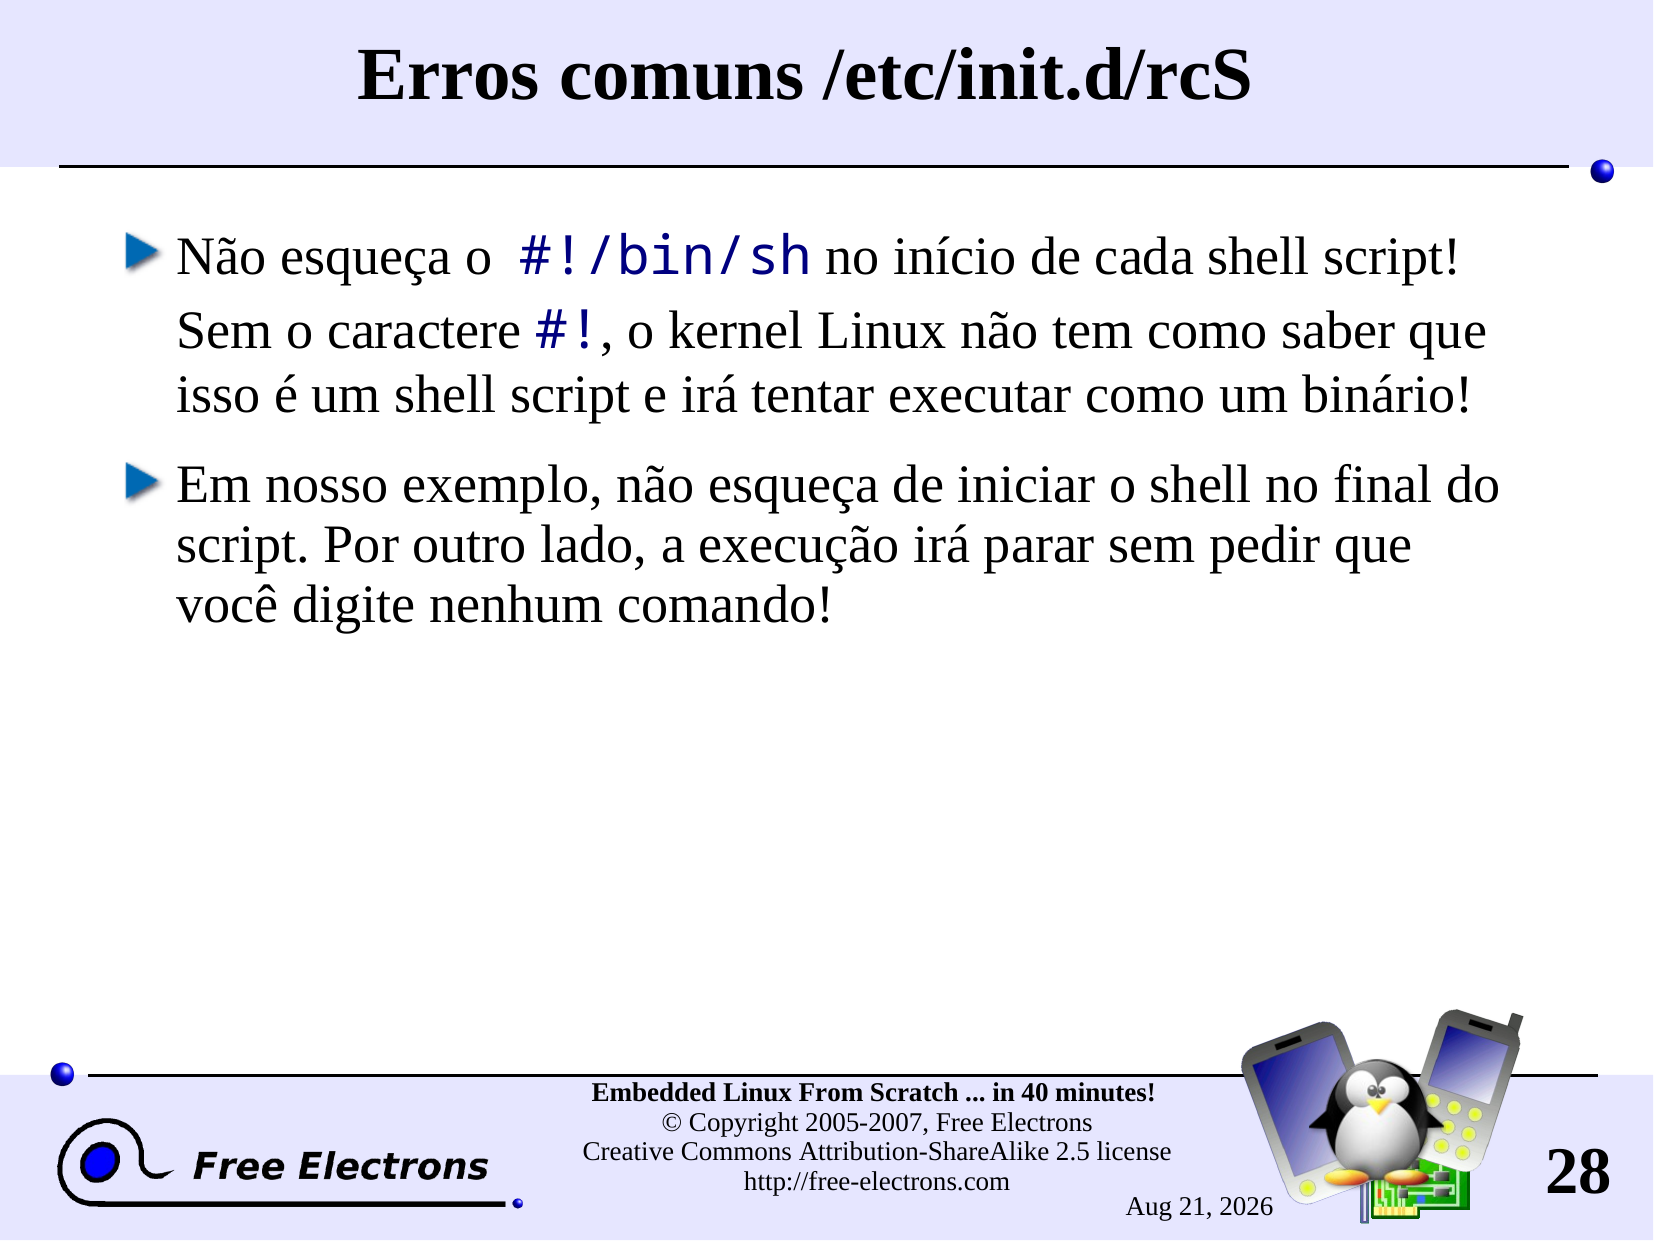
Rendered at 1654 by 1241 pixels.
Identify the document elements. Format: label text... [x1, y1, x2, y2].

picture [1225, 983, 1538, 1241]
picture [50, 1107, 527, 1216]
list Não esqueça o #!/bin/sh no início de cada shell script! Sem o caractere #!, o kernel Linux não tem como saber que isso é um shell script e irá tentar executar como um binário! Em nosso exemplo, não esqueça de iniciar o shell no final do script. Por outro lado, a execução irá parar sem pedir que você digite nenhum comando! [105, 216, 1518, 980]
title Erros comuns /etc/init.d/rcS [60, 25, 1551, 124]
